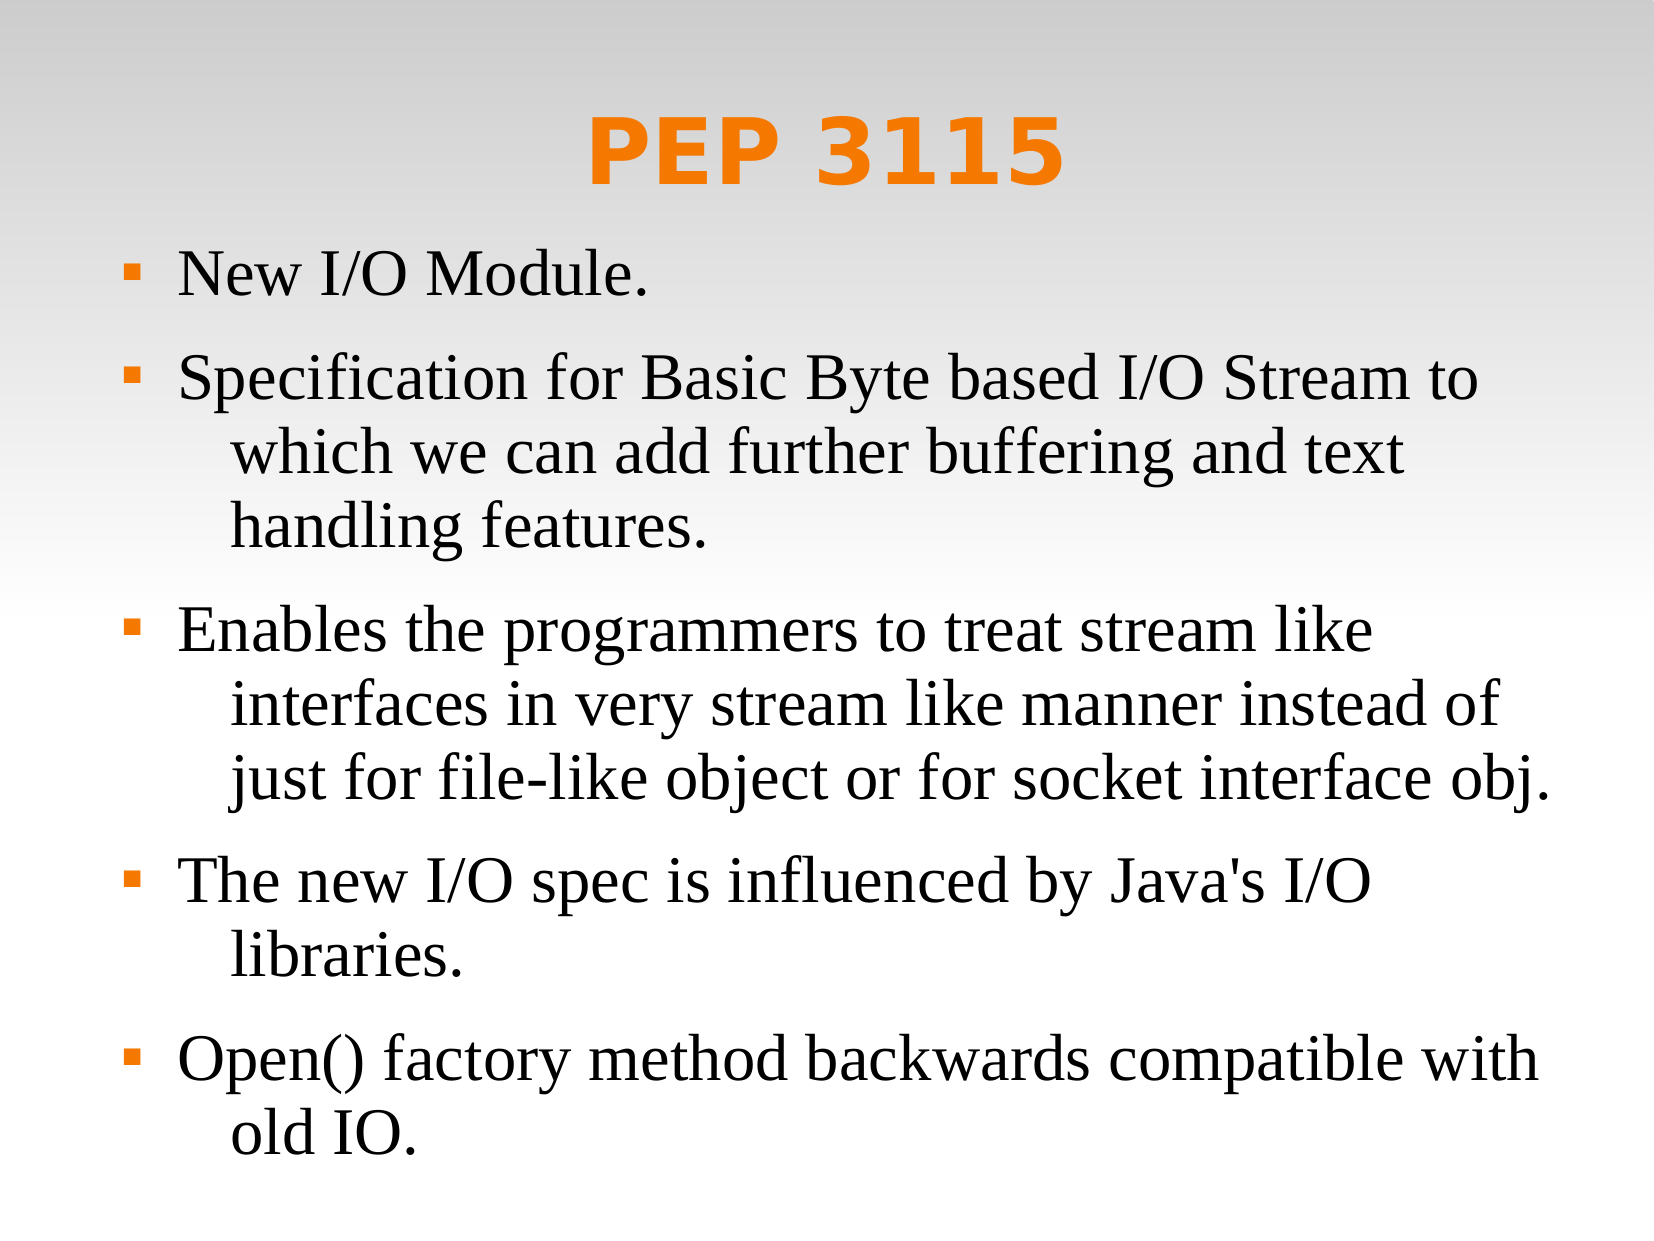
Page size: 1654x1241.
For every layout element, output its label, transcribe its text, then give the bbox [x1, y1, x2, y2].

list New I/O Module. Specification for Basic Byte based I/O Stream to which we can add further buffering and text handling features. Enables the programmers to treat stream like interfaces in very stream like manner instead of just for file-like object or for socket interface obj. The new I/O spec is influenced by Java's I/O libraries. Open() factory method backwards compatible with old IO. [88, 236, 1577, 1241]
title PEP 3115 [82, 56, 1571, 250]
